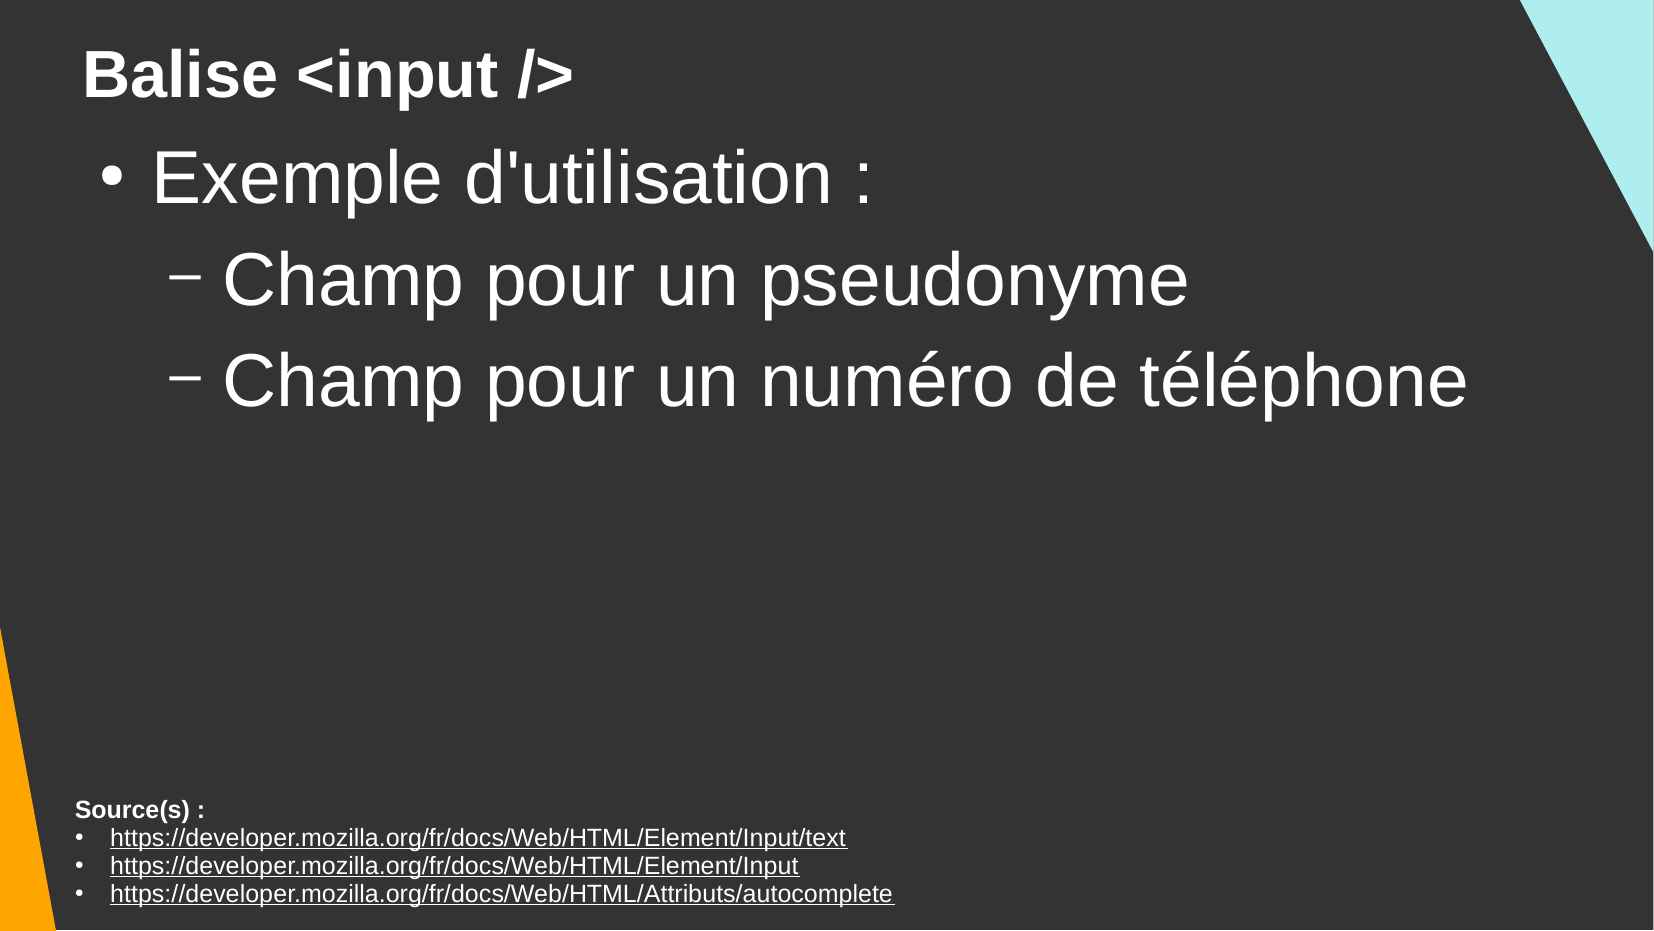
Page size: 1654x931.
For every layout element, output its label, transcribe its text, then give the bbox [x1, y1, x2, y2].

text_box [0, 627, 57, 931]
title Balise <input /> [82, 37, 1571, 114]
text_box Source(s) : https://developer.mozilla.org/fr/docs/Web/HTML/Element/Input/text https://developer.mozilla.org/fr/docs/Web/HTML/Element/Input https://developer.mozilla.org/fr/docs/Web/HTML/Attributs/autocomplete [60, 788, 1546, 931]
list Exemple d'utilisation : Champ pour un pseudonyme Champ pour un numéro de téléphone [80, 135, 1605, 753]
text_box [1519, 0, 1654, 254]
